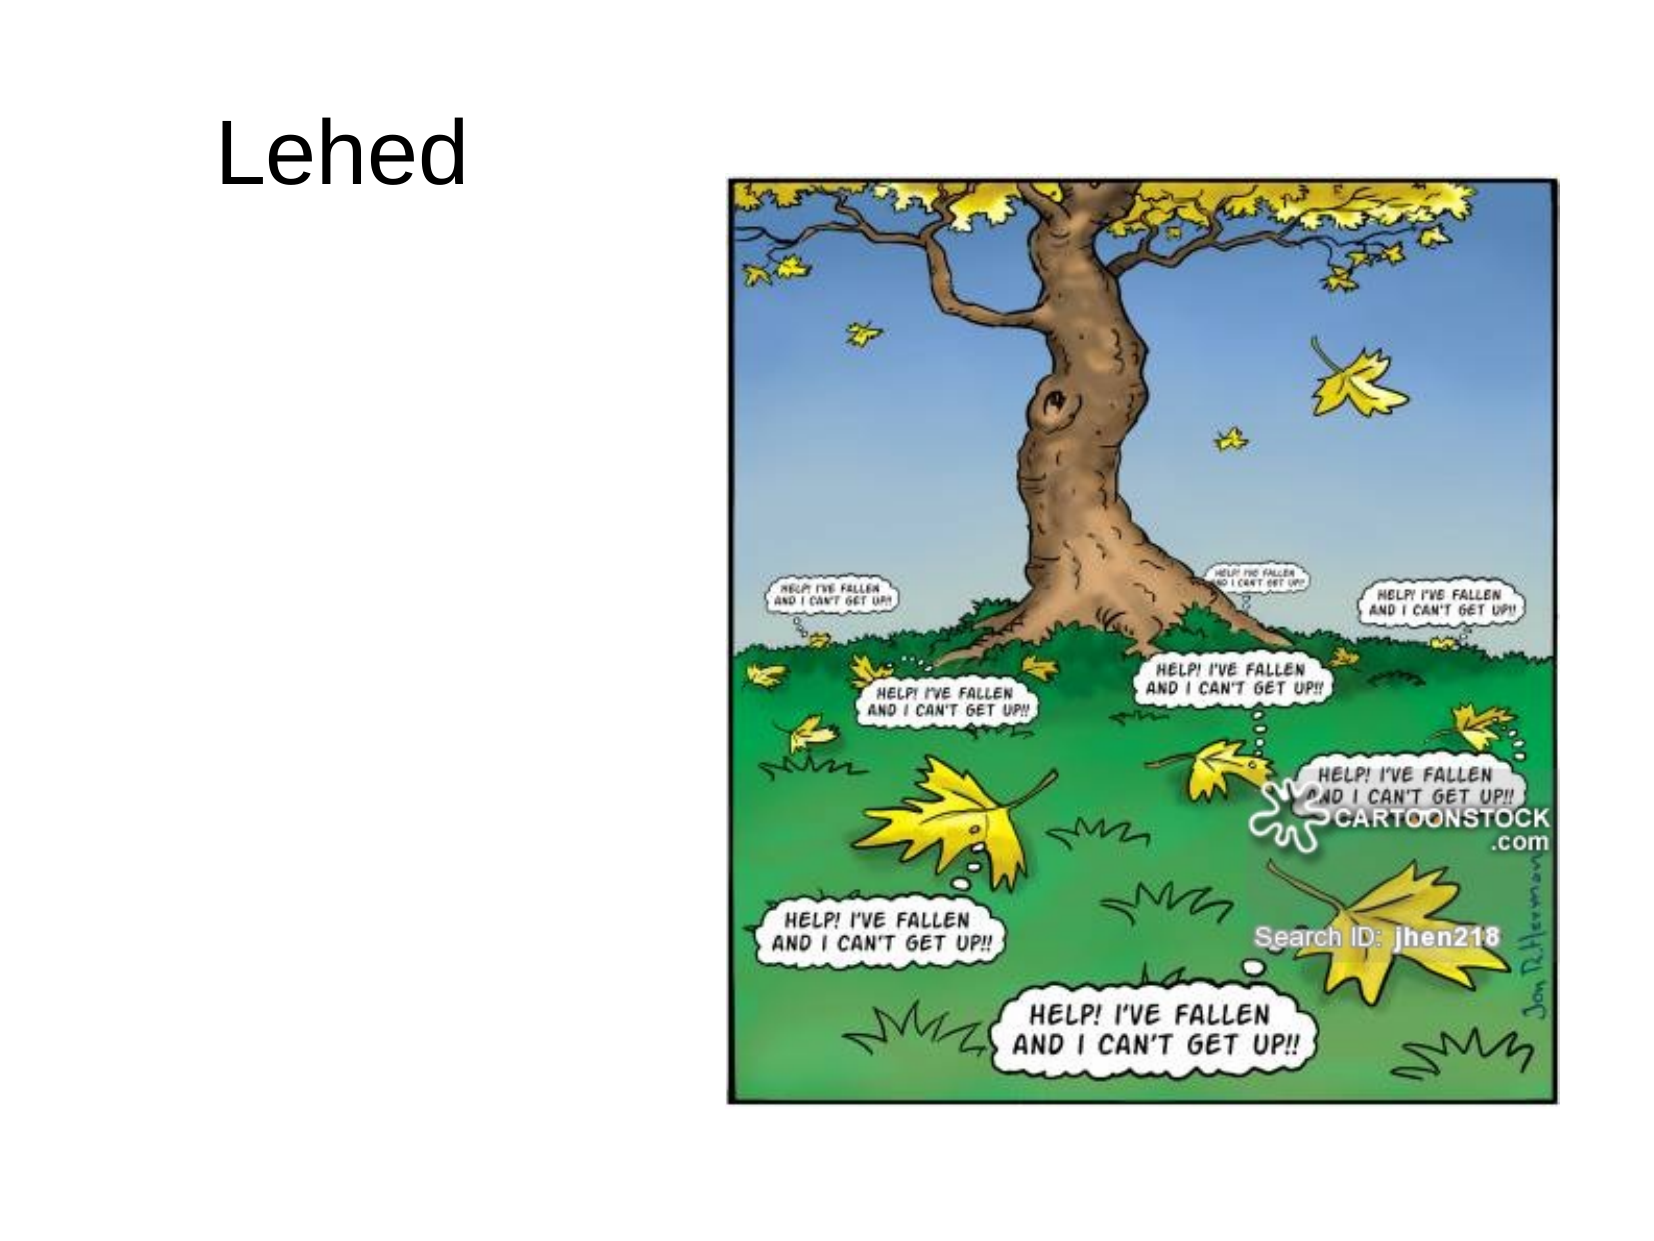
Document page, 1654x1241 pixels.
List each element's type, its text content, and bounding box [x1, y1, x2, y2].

title Lehed [82, 49, 603, 257]
picture [725, 173, 1560, 1109]
